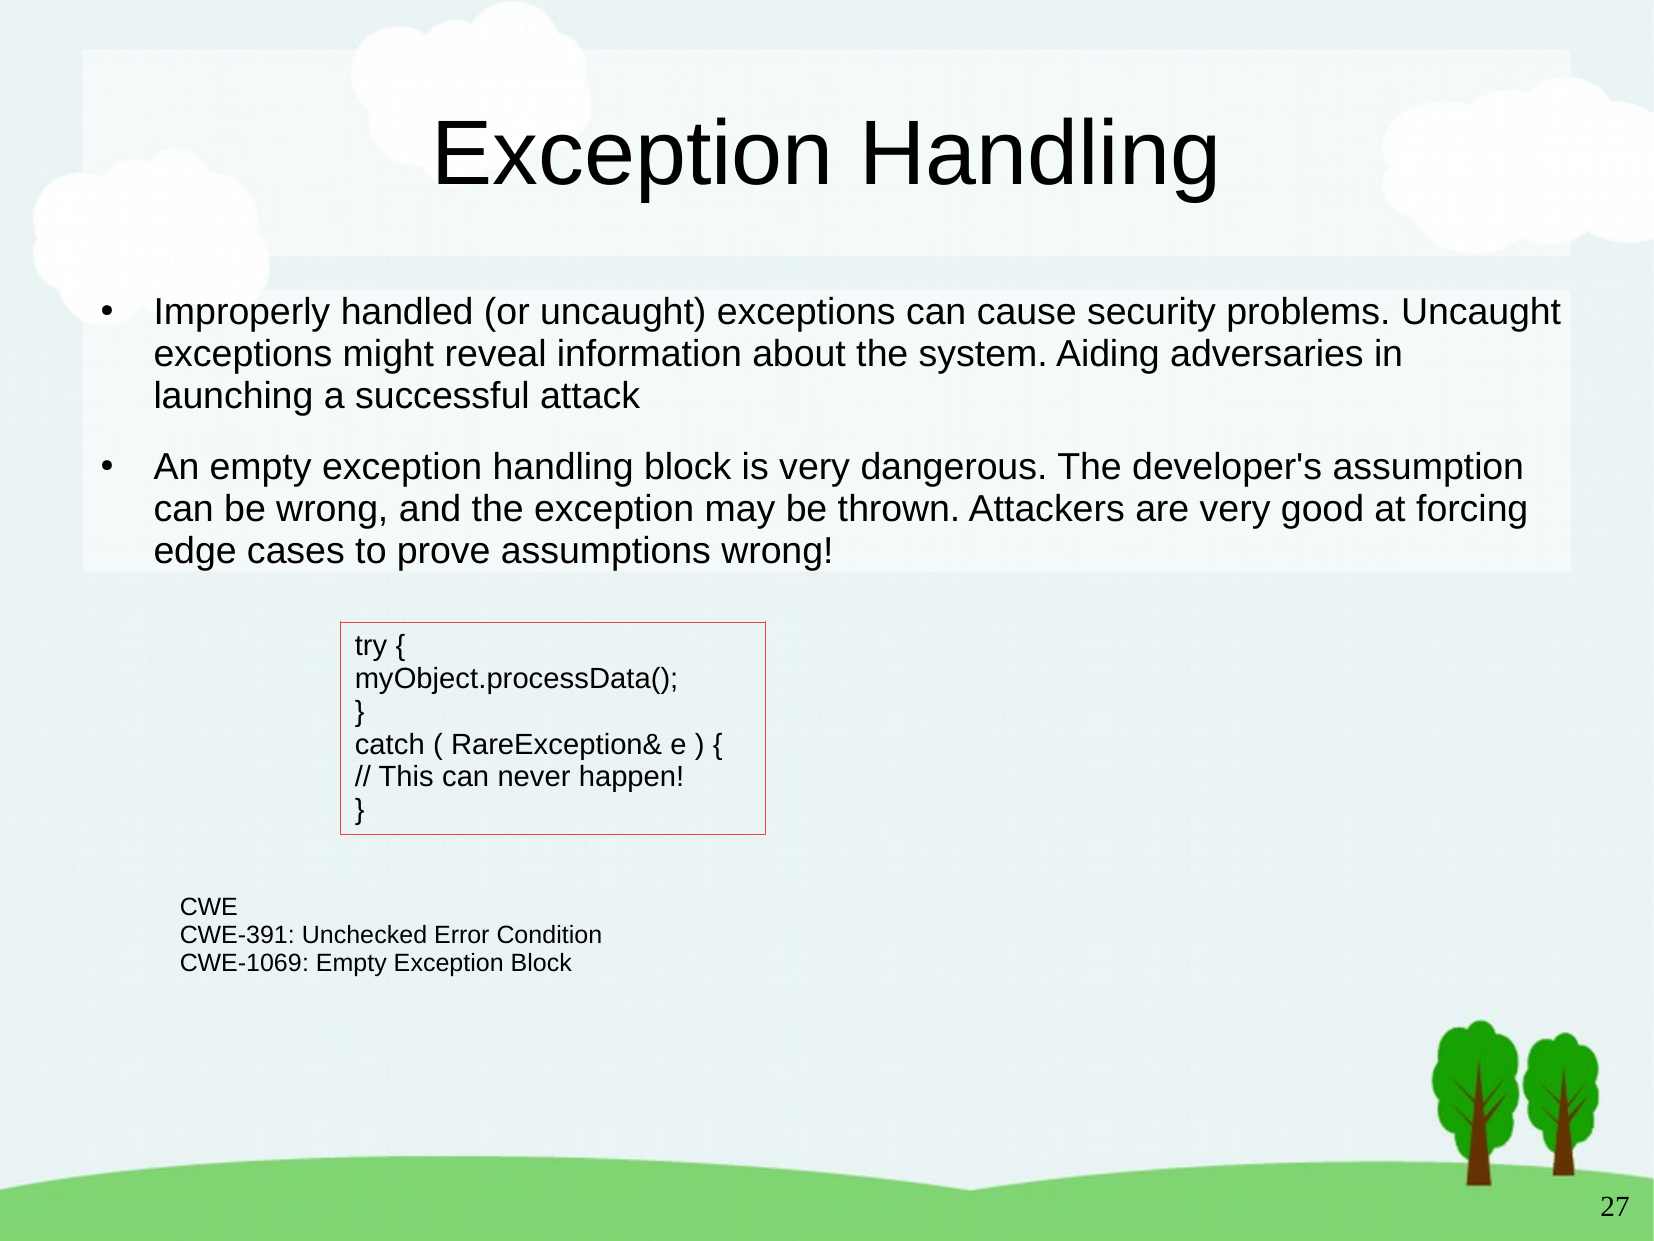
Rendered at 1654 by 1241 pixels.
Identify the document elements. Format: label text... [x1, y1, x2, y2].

picture [0, 0, 1654, 1241]
title Exception Handling [82, 49, 1571, 257]
table_header try { myObject.processData(); } catch ( RareException& e ) { // This can never happen! } [341, 623, 765, 834]
text_box CWE CWE-391: Unchecked Error Condition CWE-1069: Empty Exception Block [165, 885, 619, 984]
list Improperly handled (or uncaught) exceptions can cause security problems. Uncaught exceptions might reveal information about the system. Aiding adversaries in launching a successful attack An empty exception handling block is very dangerous. The developer's assumption can be wrong, and the exception may be thrown. Attackers are very good at forcing edge cases to prove assumptions wrong! [82, 290, 1571, 572]
